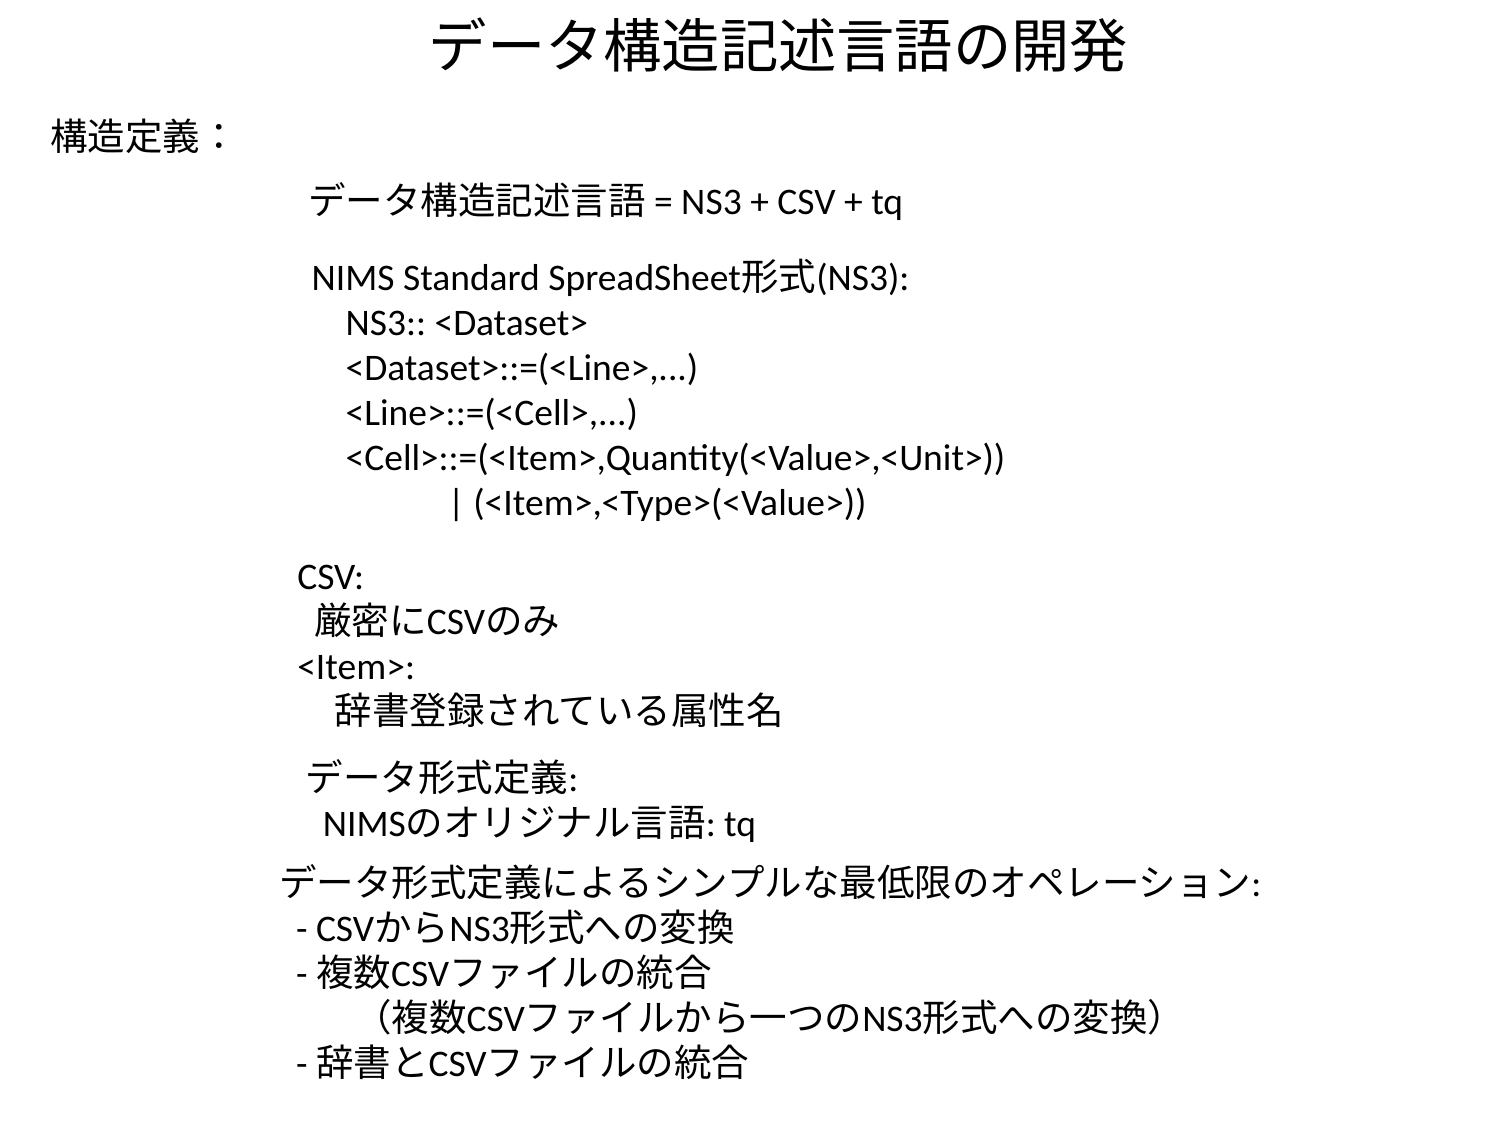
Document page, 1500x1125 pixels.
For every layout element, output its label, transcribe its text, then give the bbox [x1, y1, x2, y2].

text_box データ形式定義: NIMSのオリジナル言語: tq [291, 746, 772, 852]
text_box CSV: 厳密にCSVのみ <Item>: 辞書登録されている属性名 [282, 544, 799, 740]
text_box データ構造記述言語 = NS3 + CSV + tq [293, 169, 919, 230]
text_box データ形式定義によるシンプルな最低限のオペレーション: - CSVからNS3形式への変換 - 複数CSVファイルの統合 （複数CSVファイルから一つのNS3形式への変換） - 辞書とCSVファイルの統合 [264, 851, 1277, 1092]
text_box 構造定義： [35, 105, 253, 166]
text_box データ構造記述言語の開発 [414, 1, 1143, 87]
text_box NIMS Standard SpreadSheet形式(NS3): NS3:: <Dataset> <Dataset>::=(<Line>,...) <Line>::=(<Cell>,...) <Cell>::=(<Item>,Quantity(<Value>,<Unit>)) | (<Item>,<Type>(<Value>)) [296, 245, 1030, 530]
